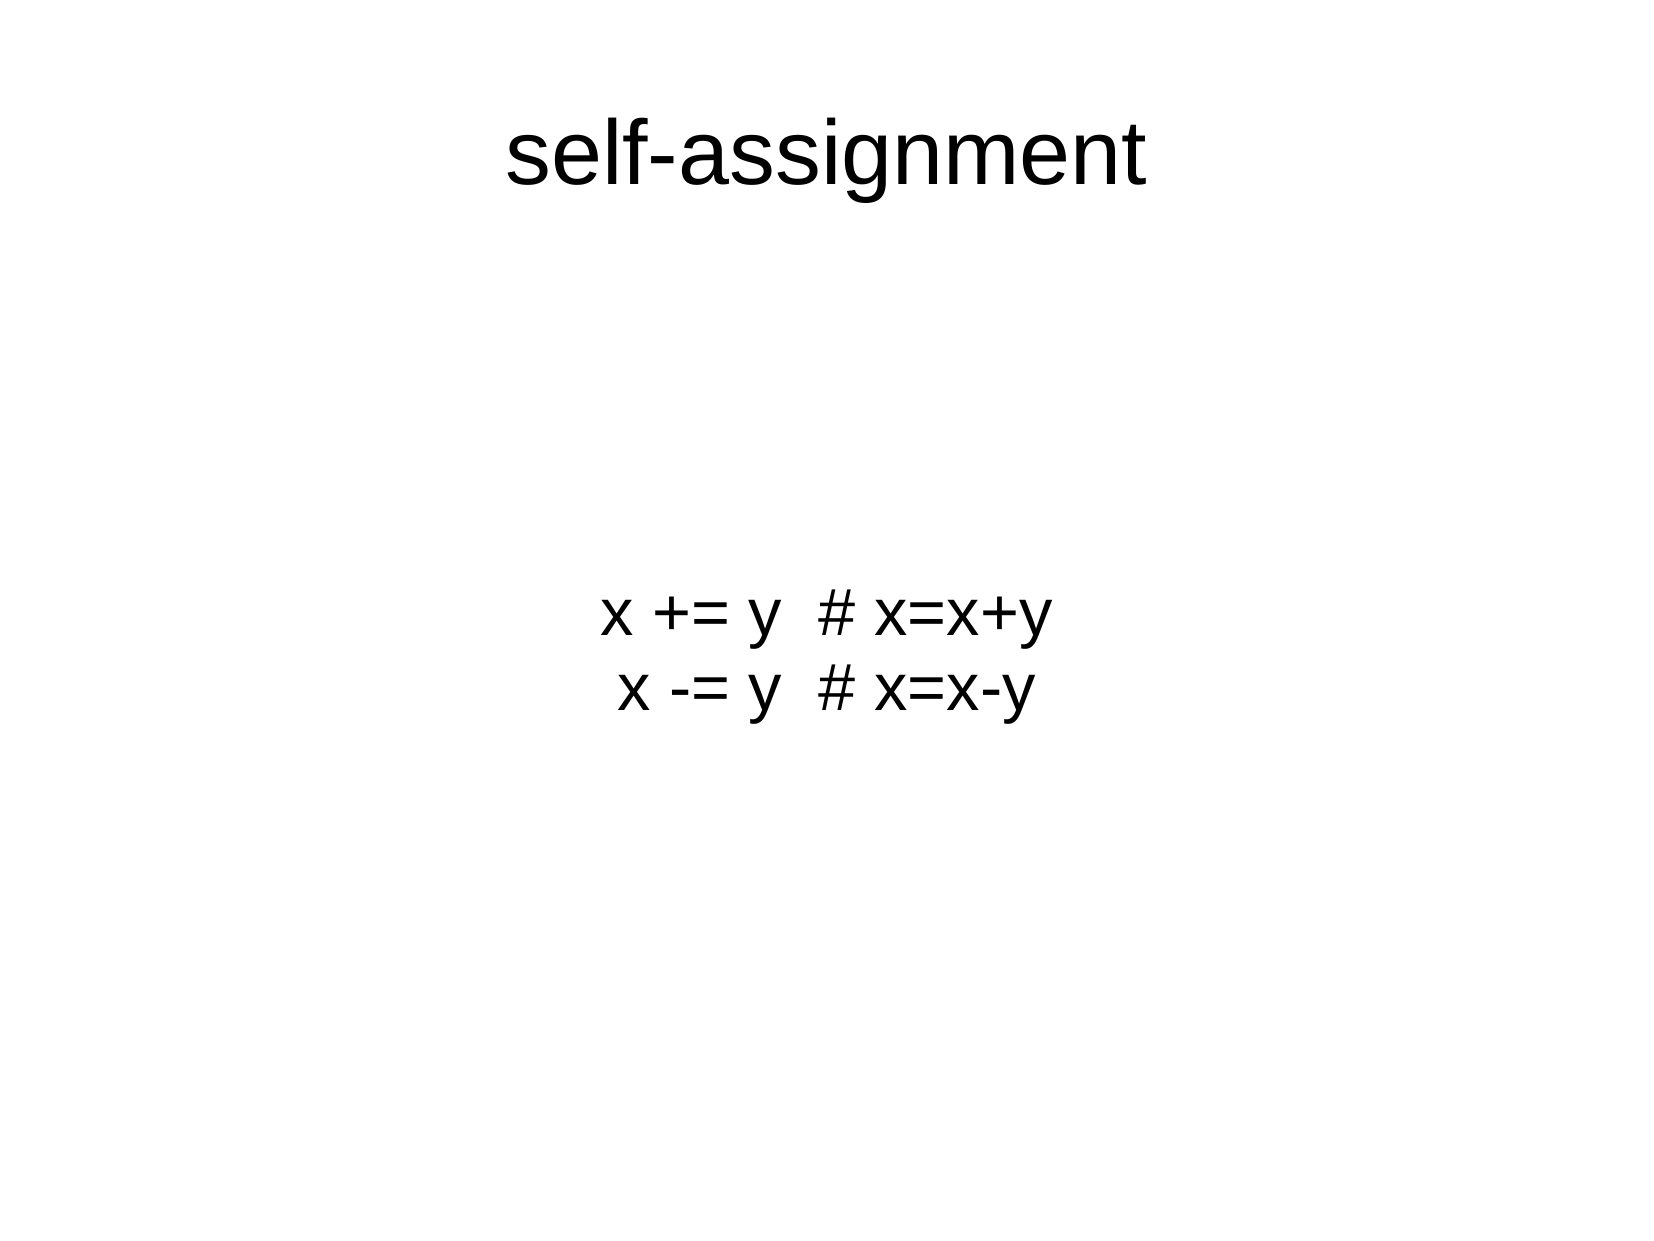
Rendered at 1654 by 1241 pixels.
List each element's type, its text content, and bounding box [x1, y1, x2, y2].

title self-assignment [82, 49, 1571, 257]
subtitle x += y # x=x+y x -= y # x=x-y [82, 290, 1571, 1010]
